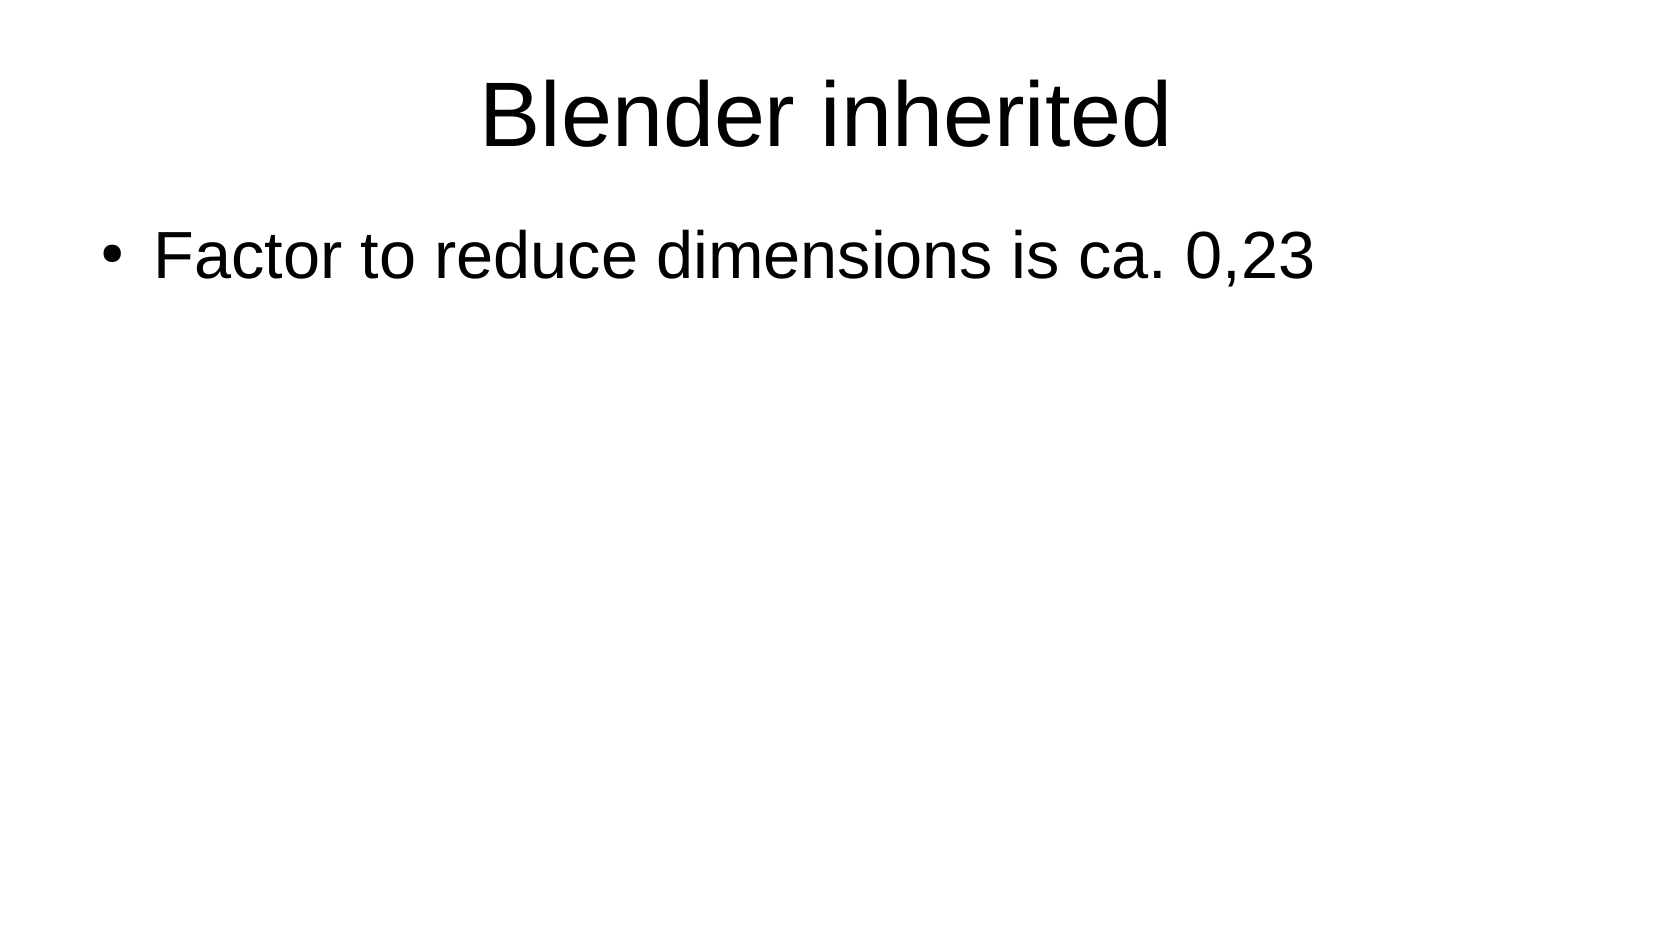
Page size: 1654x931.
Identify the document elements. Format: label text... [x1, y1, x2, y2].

list Factor to reduce dimensions is ca. 0,23 [82, 217, 1571, 758]
title Blender inherited [82, 37, 1571, 193]
